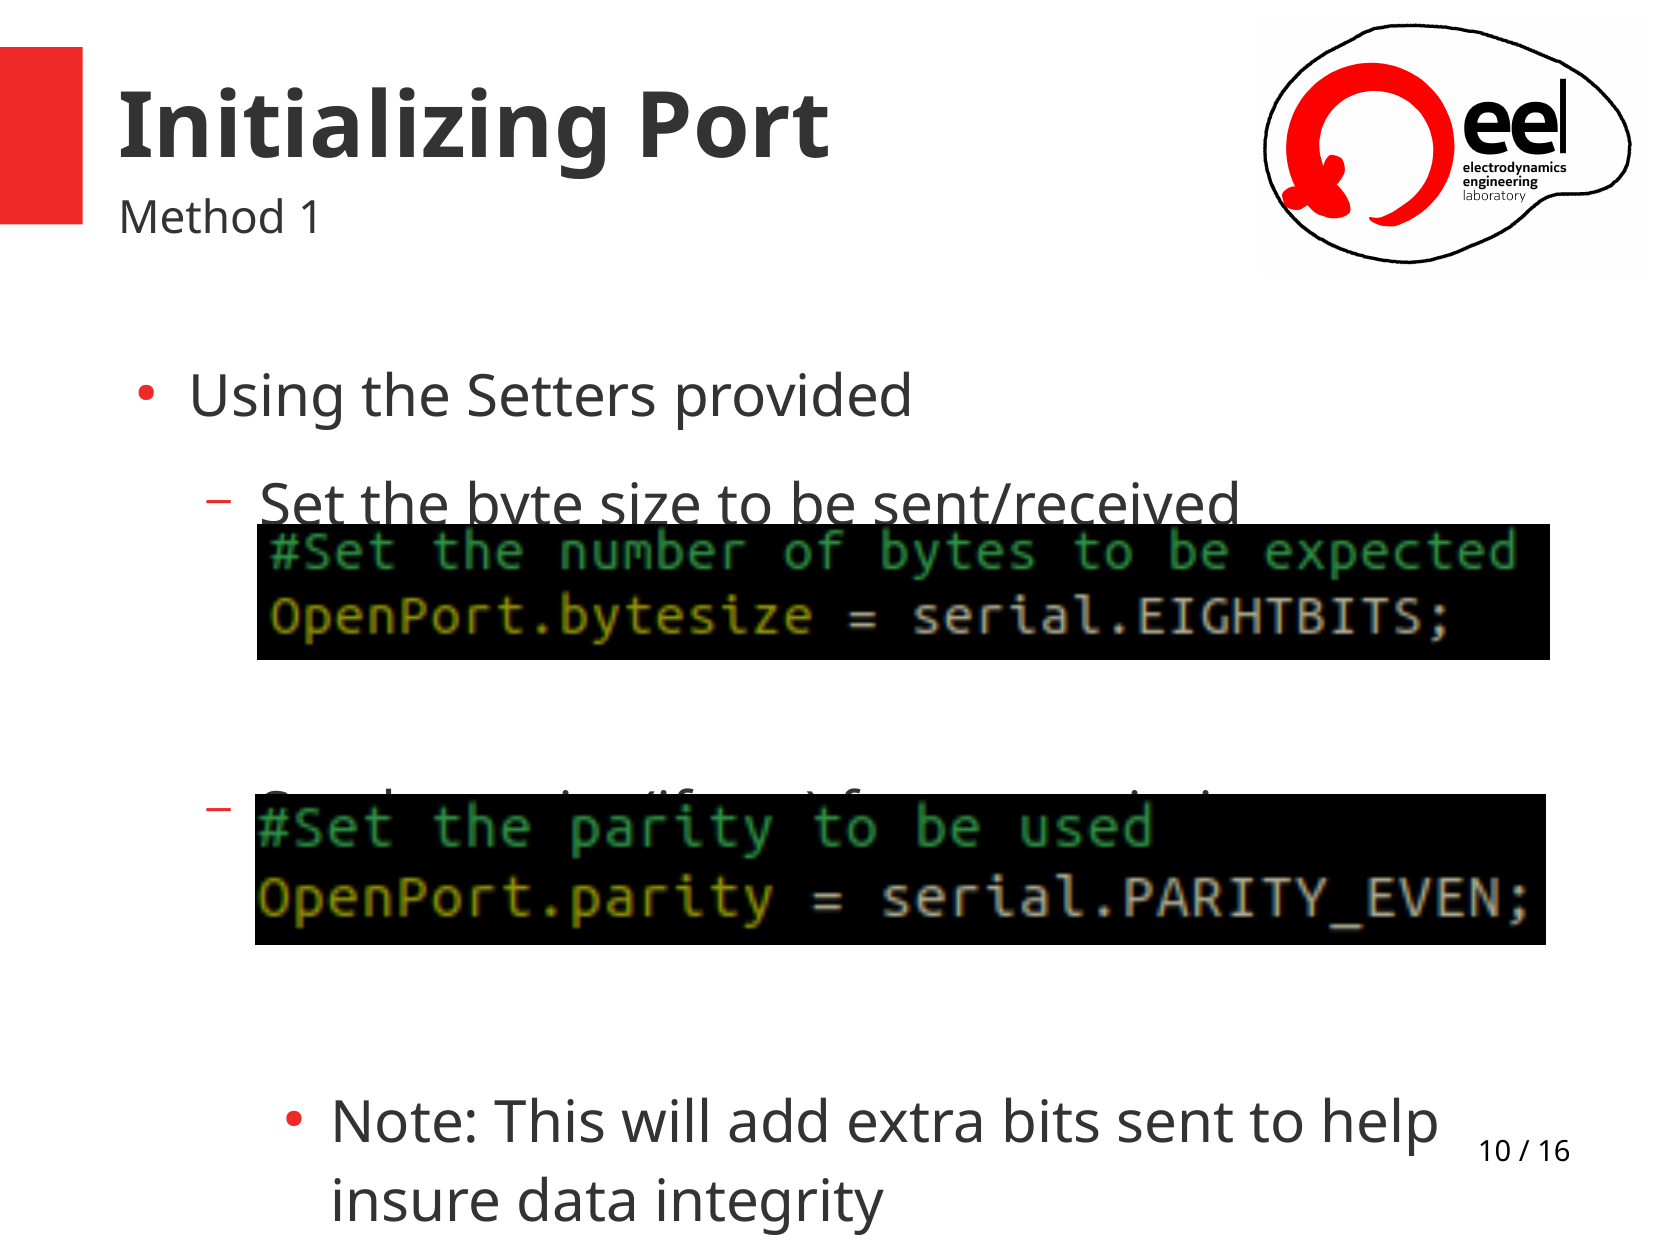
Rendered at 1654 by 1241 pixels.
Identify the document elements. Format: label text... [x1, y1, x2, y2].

picture [257, 524, 1550, 661]
picture [1260, 15, 1648, 274]
picture [255, 794, 1546, 945]
title Initializing Port Method 1 [118, 49, 1260, 257]
list Using the Setters provided Set the byte size to be sent/received Set the parity (if any) for transmission Note: This will add extra bits sent to help insure data integrity [118, 354, 1536, 1074]
